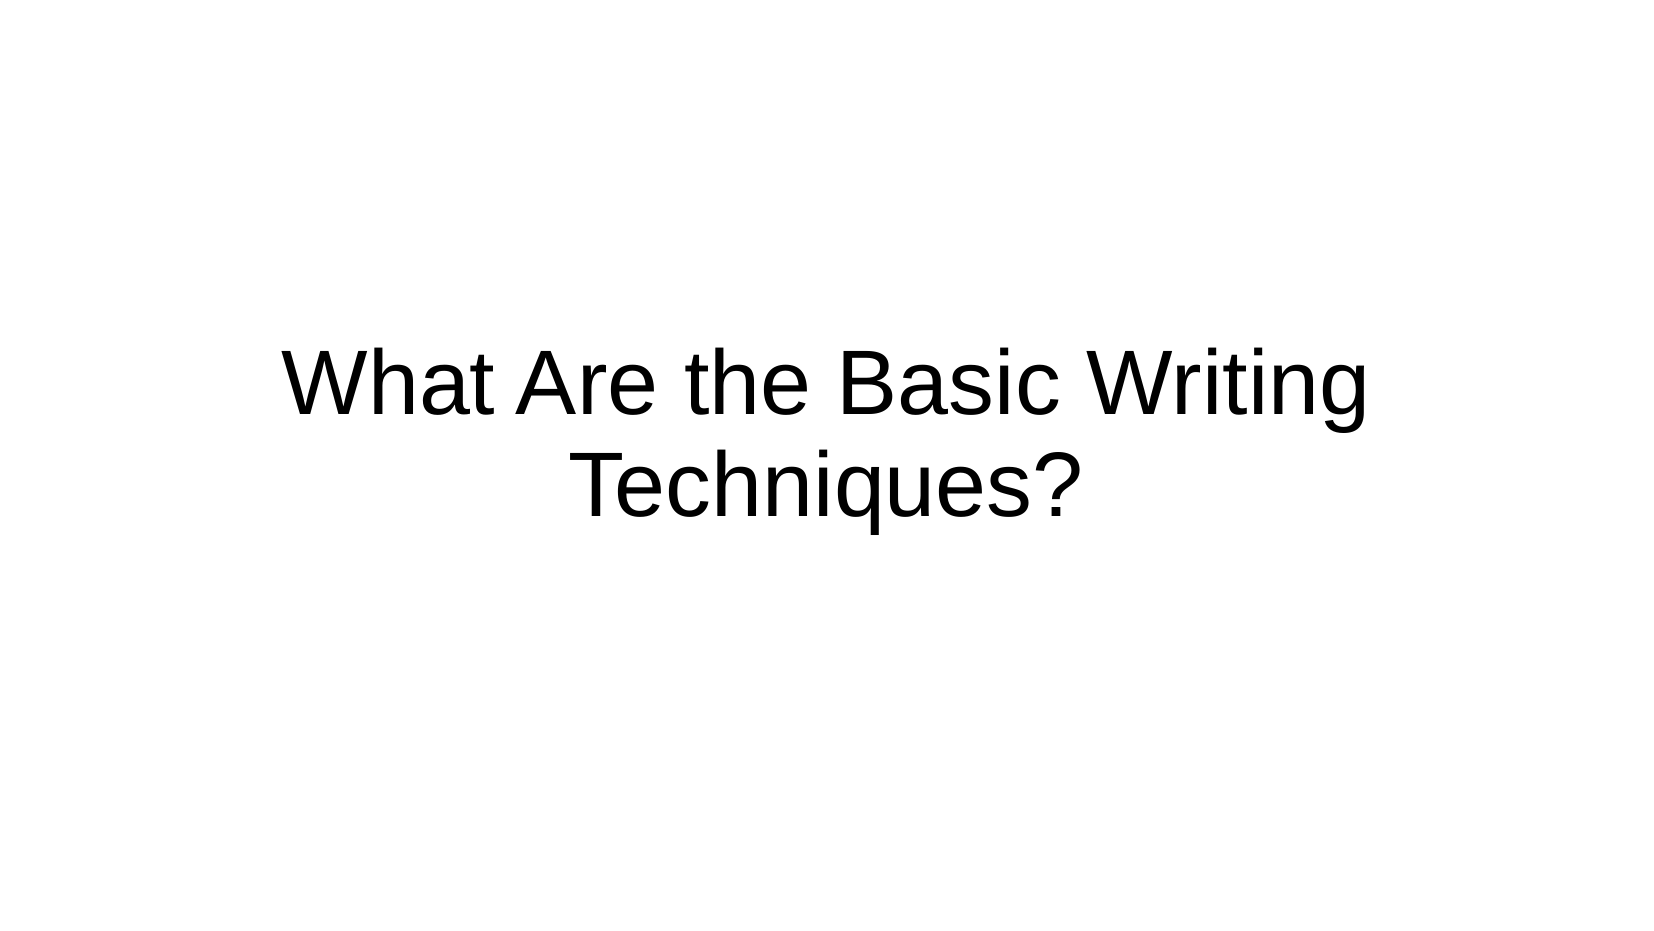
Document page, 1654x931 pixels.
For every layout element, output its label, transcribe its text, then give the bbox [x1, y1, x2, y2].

title What Are the Basic Writing Techniques? [82, 331, 1571, 537]
